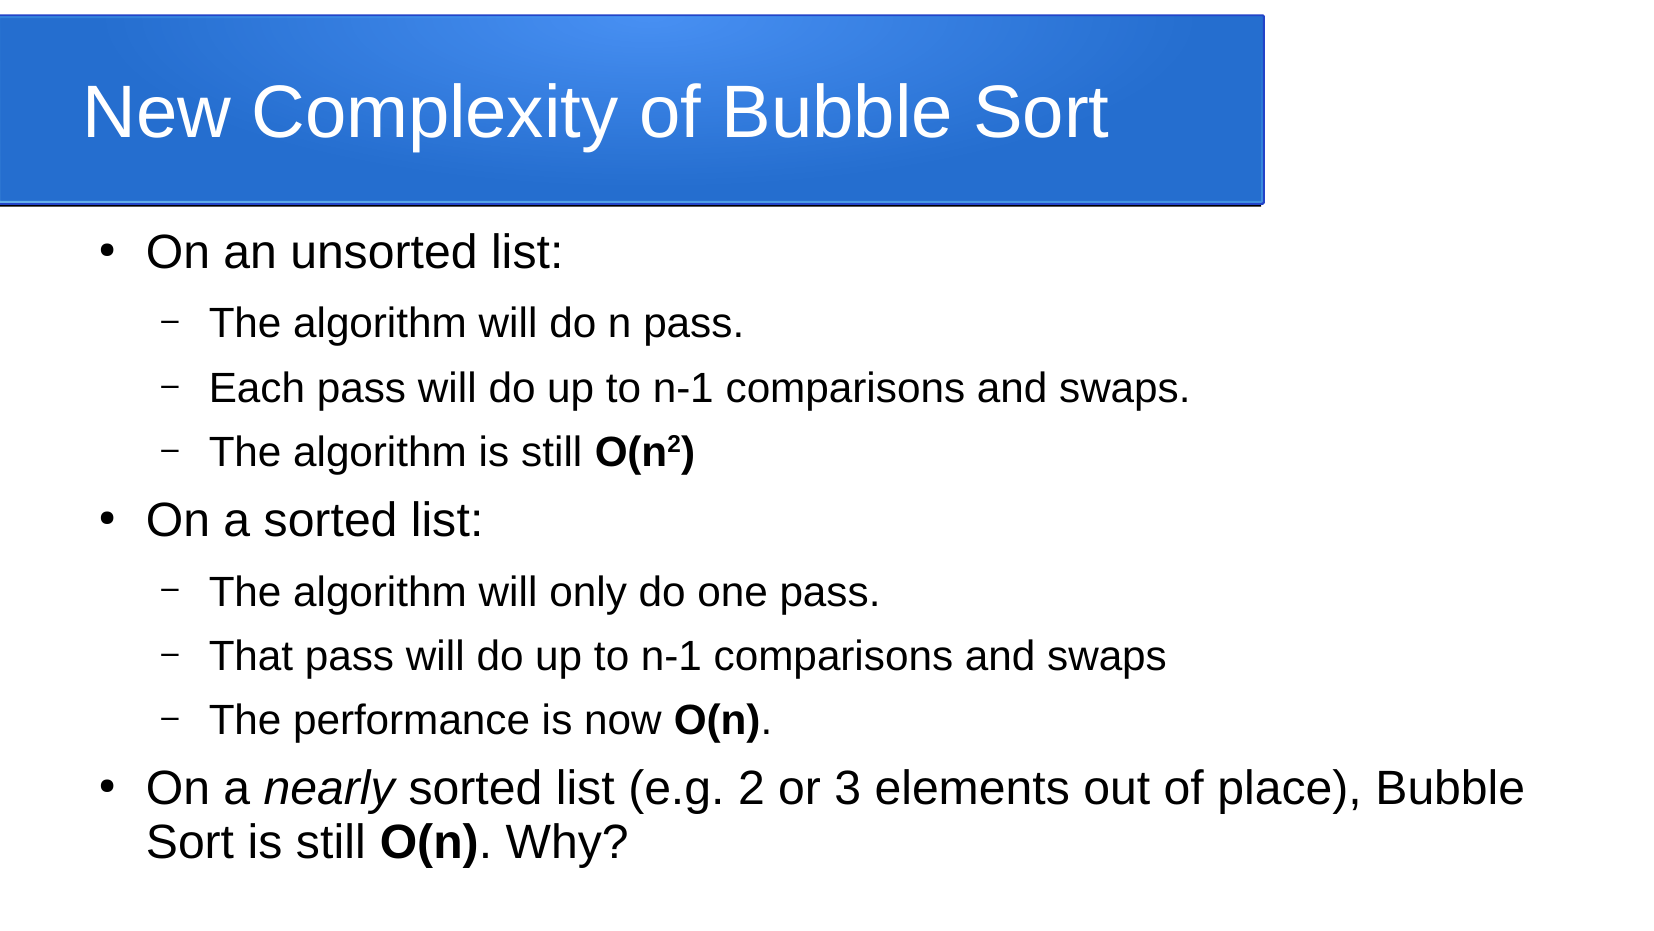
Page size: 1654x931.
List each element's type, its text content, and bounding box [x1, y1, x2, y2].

list On an unsorted list: The algorithm will do n pass. Each pass will do up to n-1 comparisons and swaps. The algorithm is still O(n2) On a sorted list: The algorithm will only do one pass. That pass will do up to n-1 comparisons and swaps The performance is now O(n). On a nearly sorted list (e.g. 2 or 3 elements out of place), Bubble Sort is still O(n). Why? [82, 224, 1571, 871]
title New Complexity of Bubble Sort [82, 35, 1235, 189]
